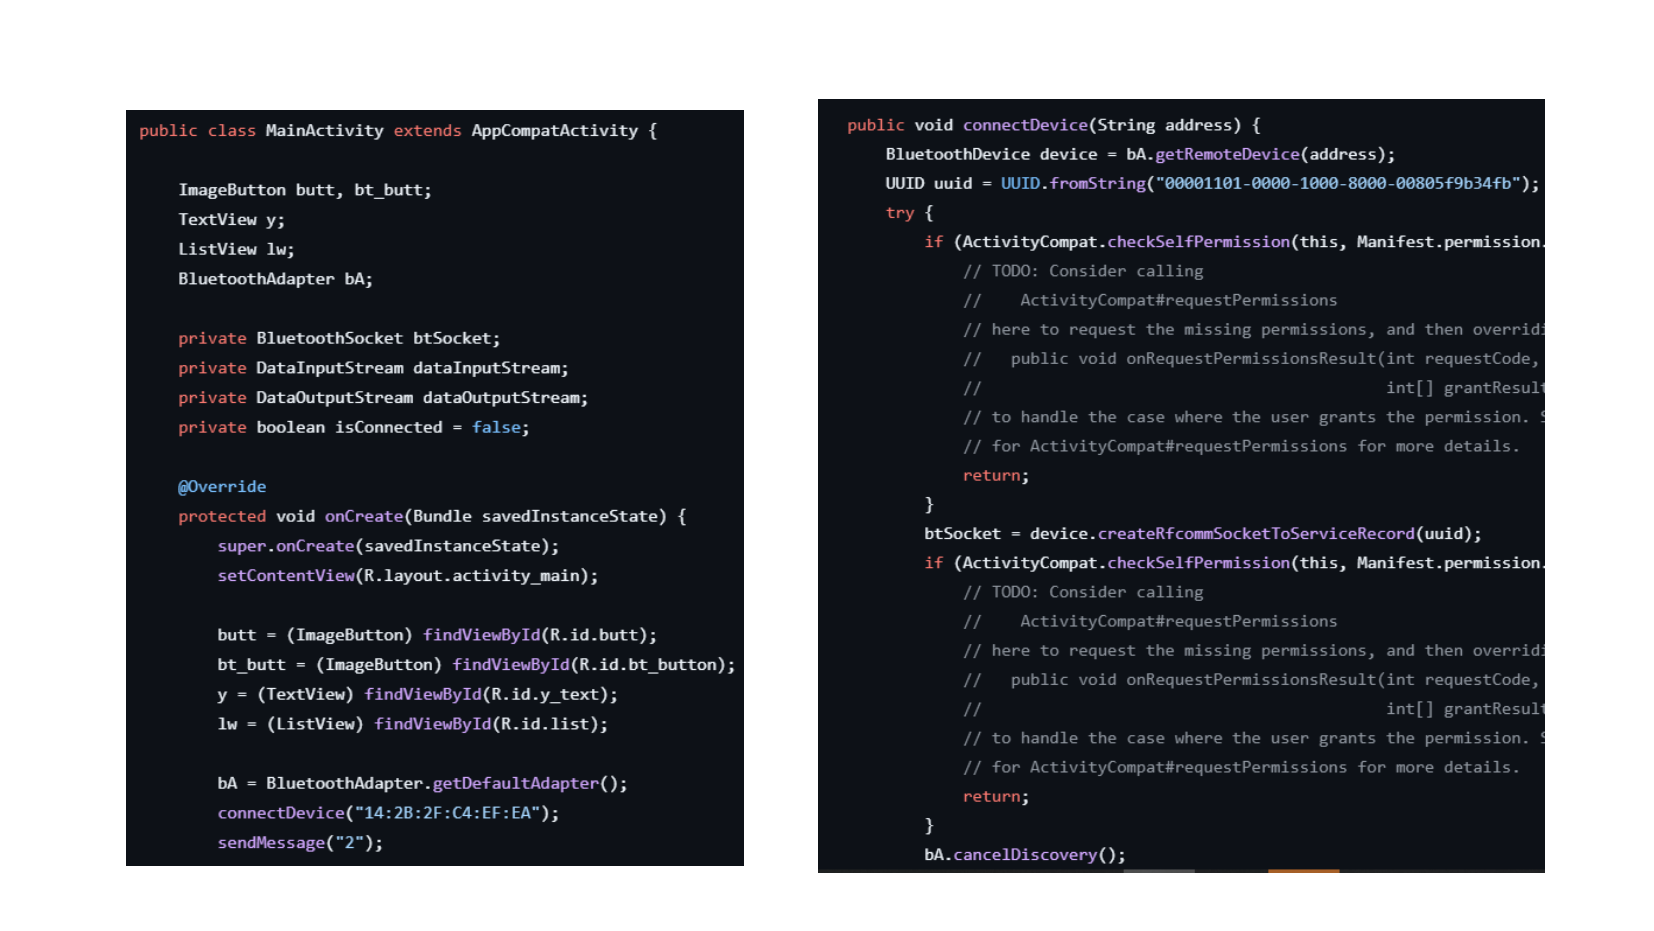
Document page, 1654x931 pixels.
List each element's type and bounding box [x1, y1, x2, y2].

picture [818, 99, 1545, 873]
picture [126, 110, 744, 866]
